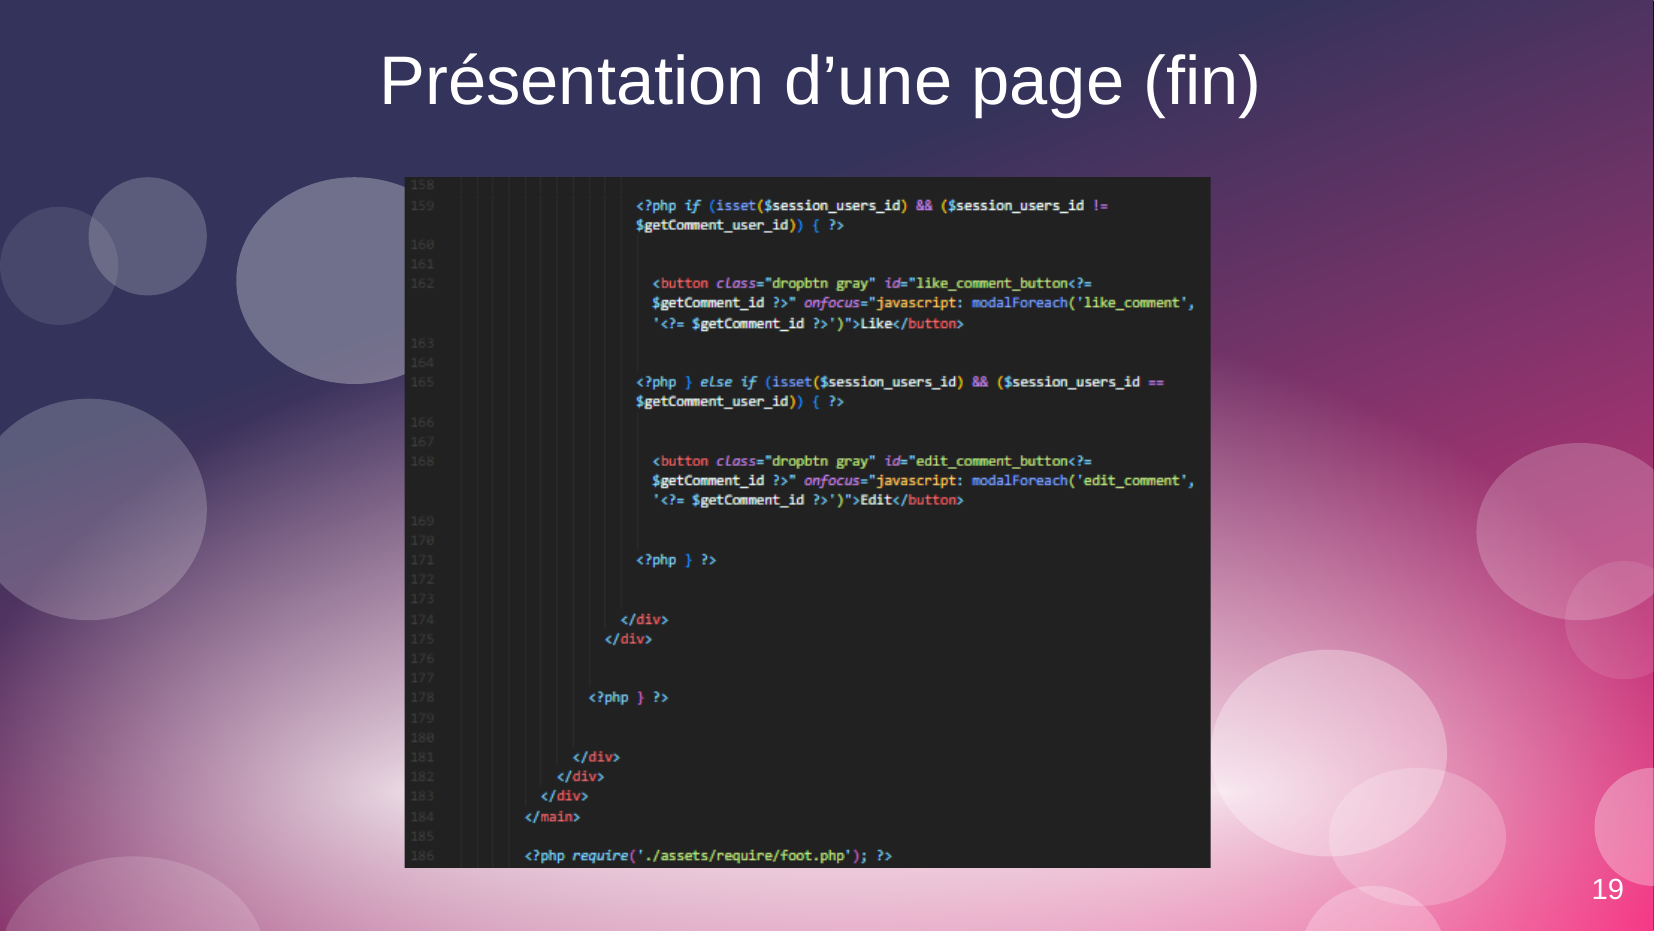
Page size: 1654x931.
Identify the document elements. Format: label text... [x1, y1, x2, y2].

title Présentation d’une page (fin) [82, 0, 1559, 163]
picture [404, 177, 1211, 868]
